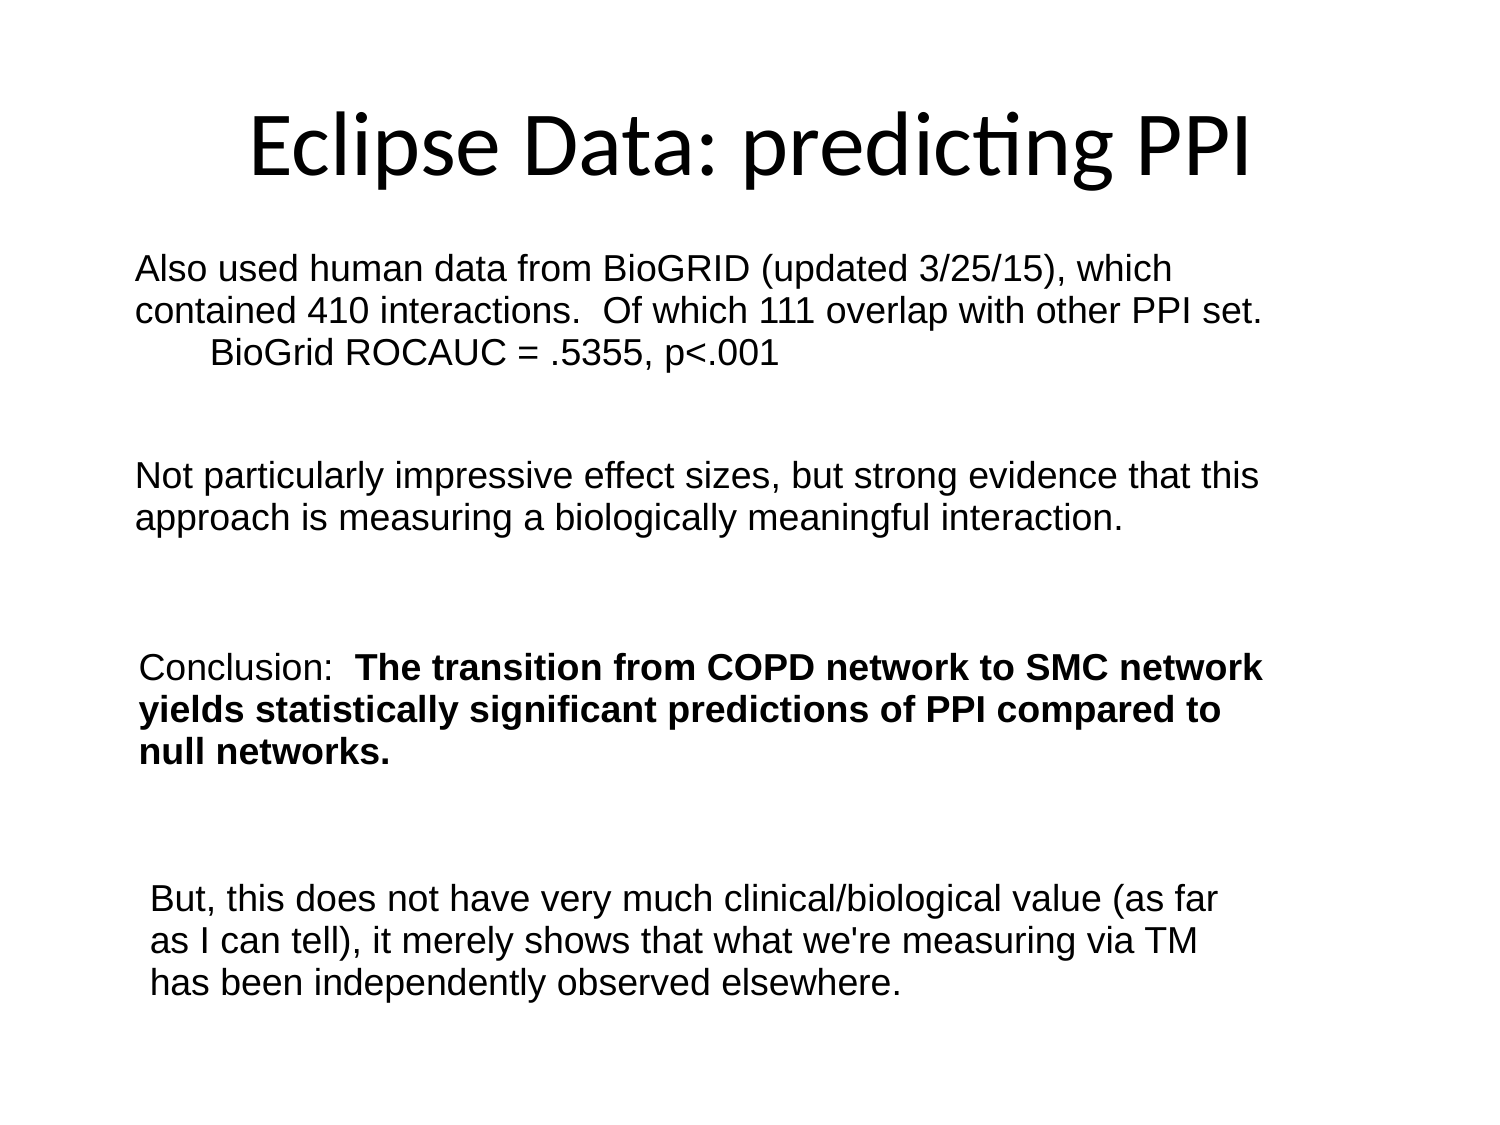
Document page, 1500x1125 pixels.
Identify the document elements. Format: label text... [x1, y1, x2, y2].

text_box Conclusion: The transition from COPD network to SMC network yields statistically significant predictions of PPI compared to null networks. [123, 639, 1291, 781]
text_box Not particularly impressive effect sizes, but strong evidence that this approach is measuring a biologically meaningful interaction. [120, 447, 1306, 547]
text_box Also used human data from BioGRID (updated 3/25/15), which contained 410 interactions. Of which 111 overlap with other PPI set. BioGrid ROCAUC = .5355, p<.001 [120, 239, 1351, 381]
title Eclipse Data: predicting PPI [76, 45, 1427, 233]
text_box But, this does not have very much clinical/biological value (as far as I can tell), it merely shows that what we're measuring via TM has been independently observed elsewhere. [135, 870, 1261, 1021]
